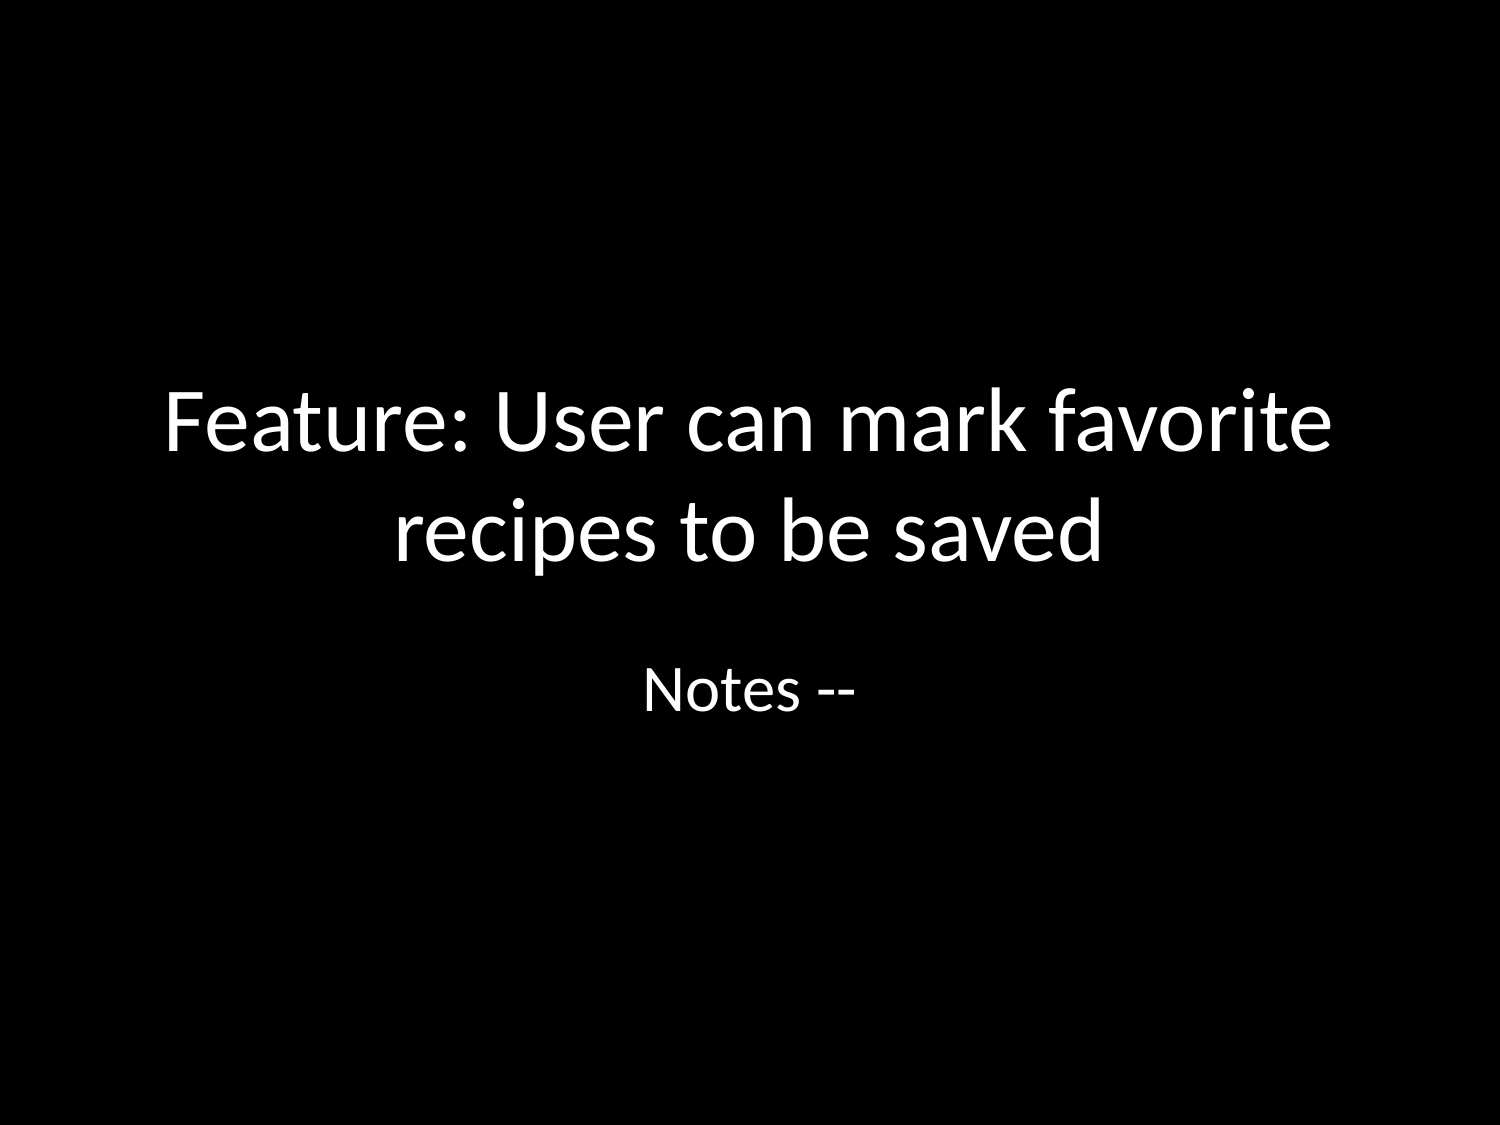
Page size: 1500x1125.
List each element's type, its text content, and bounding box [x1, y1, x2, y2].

title Feature: User can mark favorite recipes to be saved [112, 349, 1388, 591]
subtitle Notes -- [225, 637, 1275, 925]
